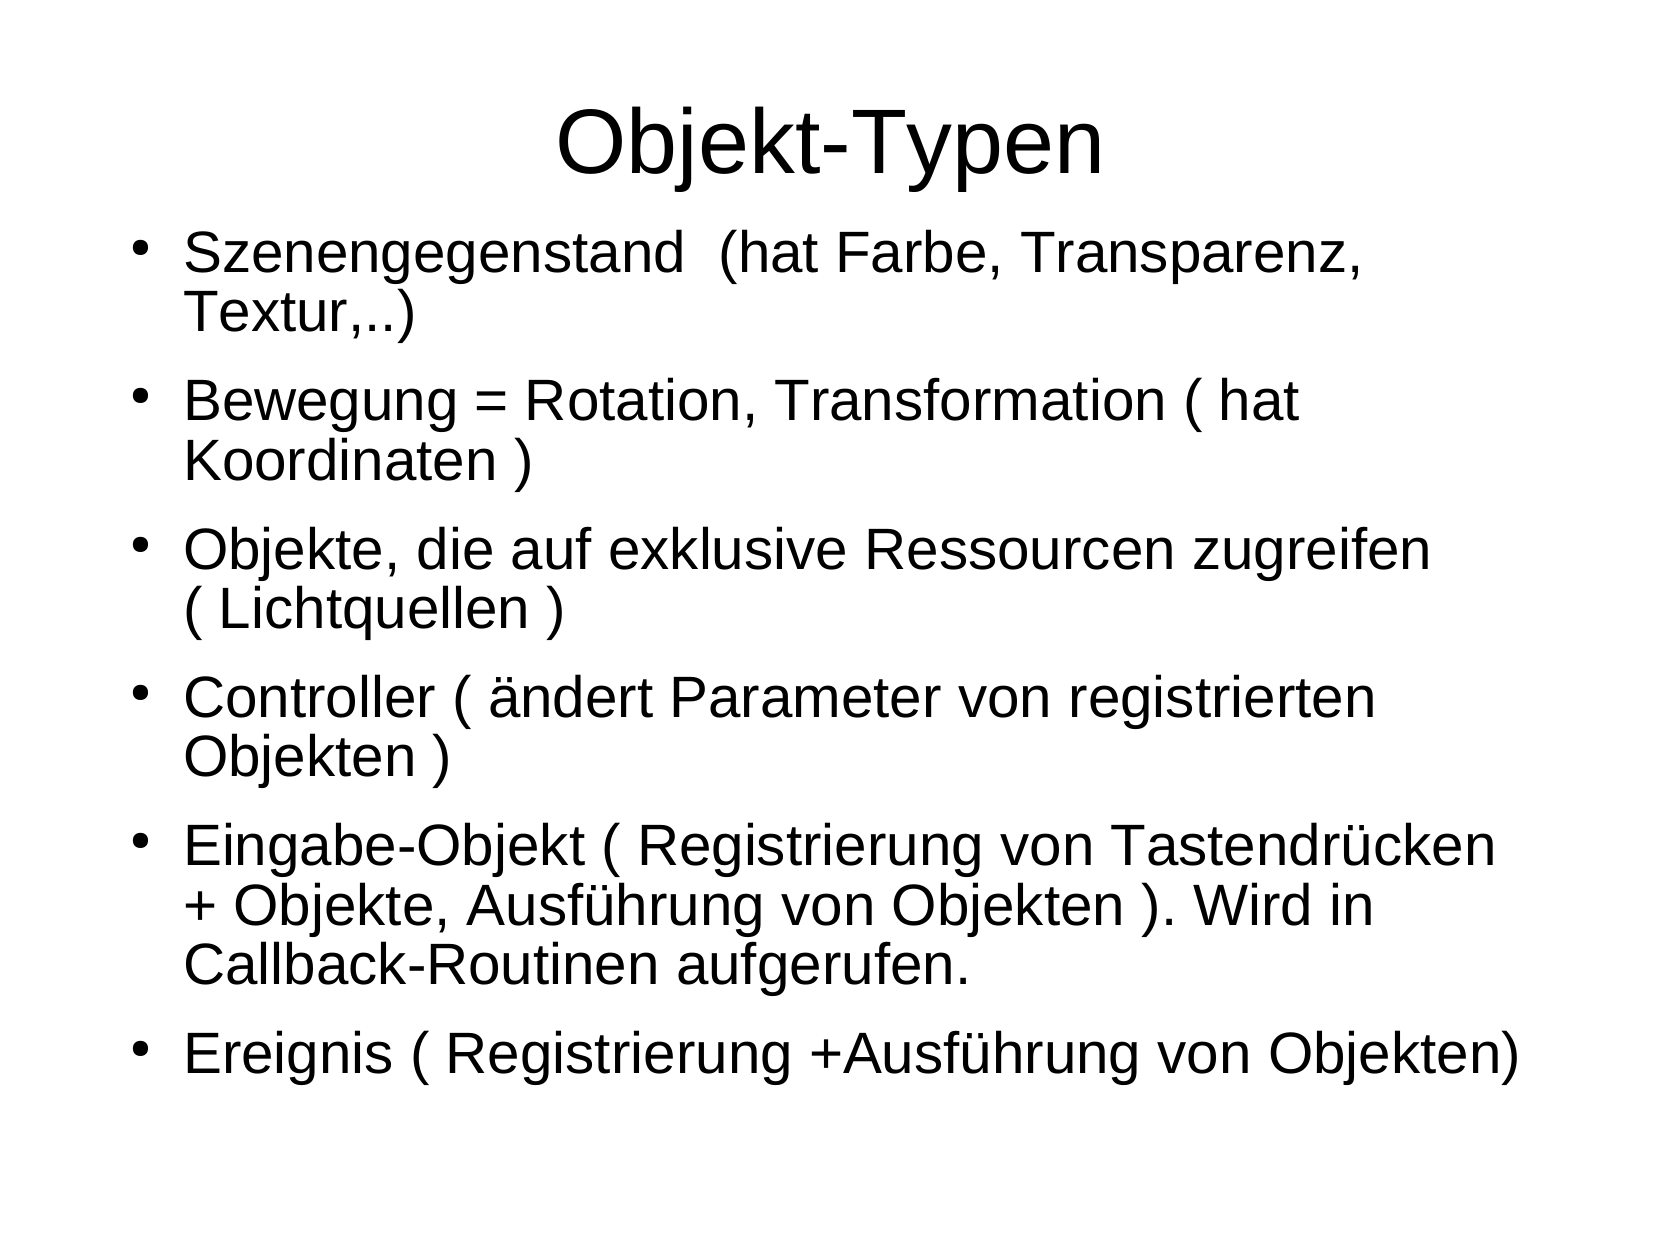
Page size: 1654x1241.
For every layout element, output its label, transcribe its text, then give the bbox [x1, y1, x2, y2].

list Szenengegenstand (hat Farbe, Transparenz, Textur,..) Bewegung = Rotation, Transformation ( hat Koordinaten ) Objekte, die auf exklusive Ressourcen zugreifen ( Lichtquellen ) Controller ( ändert Parameter von registrierten Objekten ) Eingabe-Objekt ( Registrierung von Tastendrücken + Objekte, Ausführung von Objekten ). Wird in Callback-Routinen aufgerufen. Ereignis ( Registrierung +Ausführung von Objekten) [112, 224, 1525, 1163]
title Objekt-Typen [124, 75, 1537, 210]
